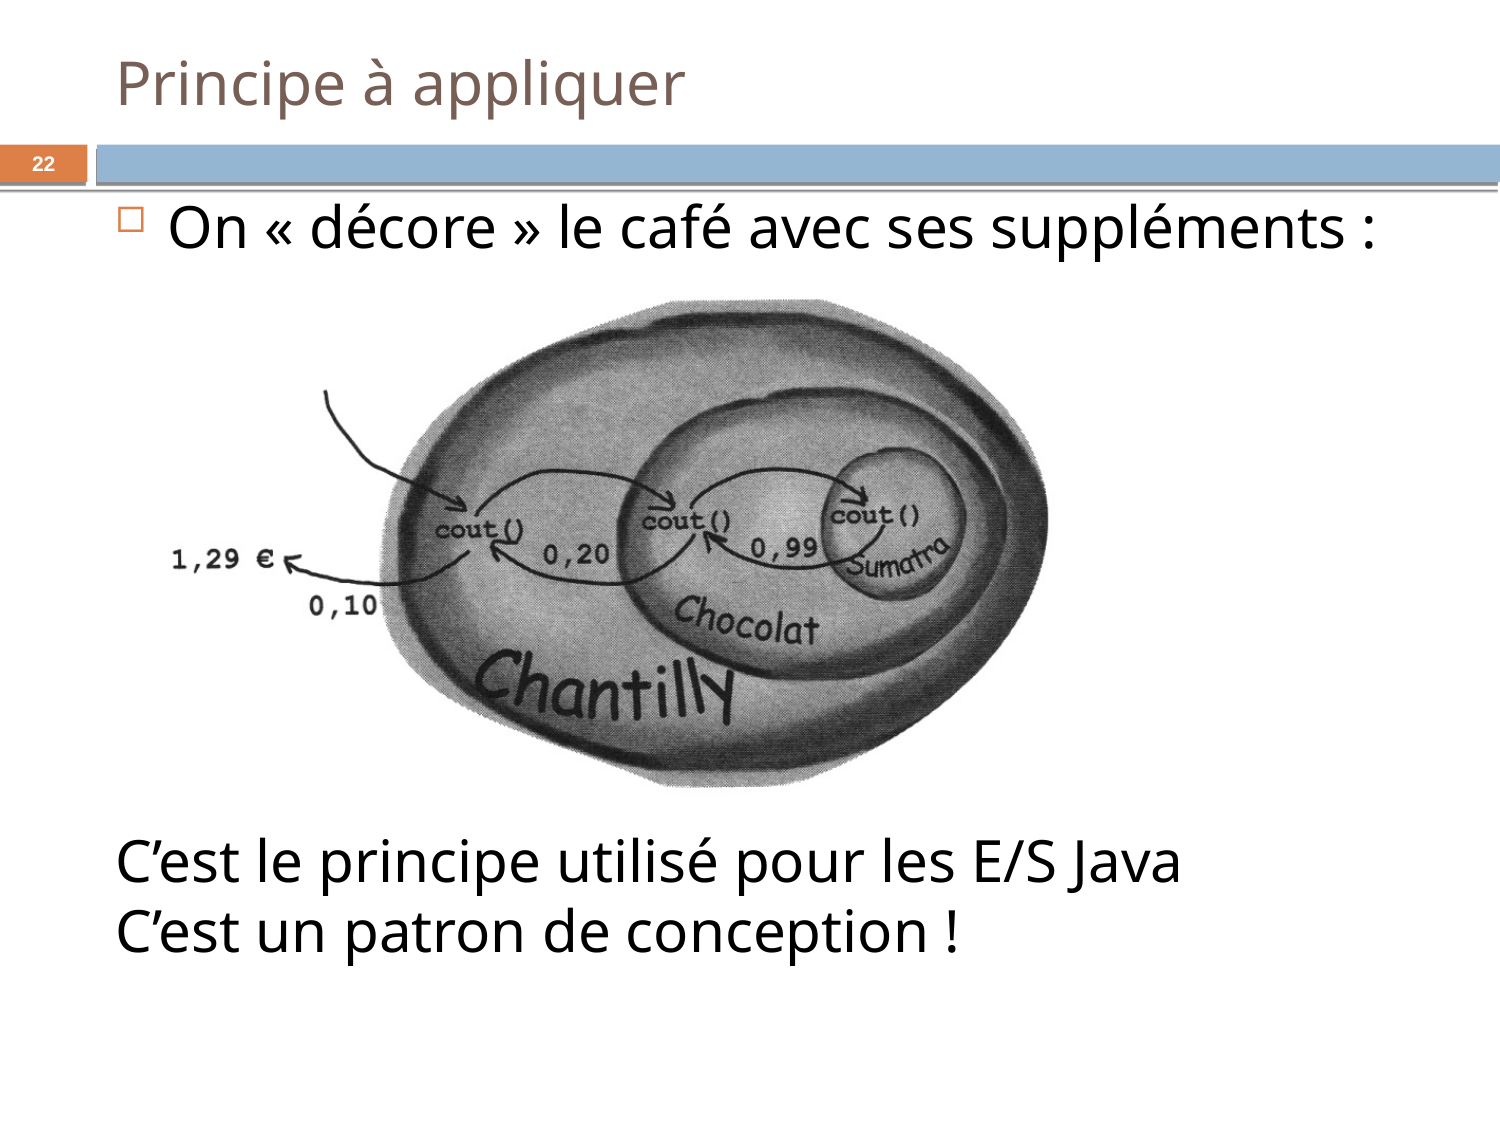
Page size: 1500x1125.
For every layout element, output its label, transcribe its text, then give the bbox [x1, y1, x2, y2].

title Principe à appliquer [100, 37, 1438, 126]
list On « décore » le café avec ses suppléments : C’est le principe utilisé pour les E/S Java C’est un patron de conception ! [100, 196, 1438, 1000]
picture [159, 271, 1087, 806]
slide_number <numéro> [0, 143, 88, 184]
